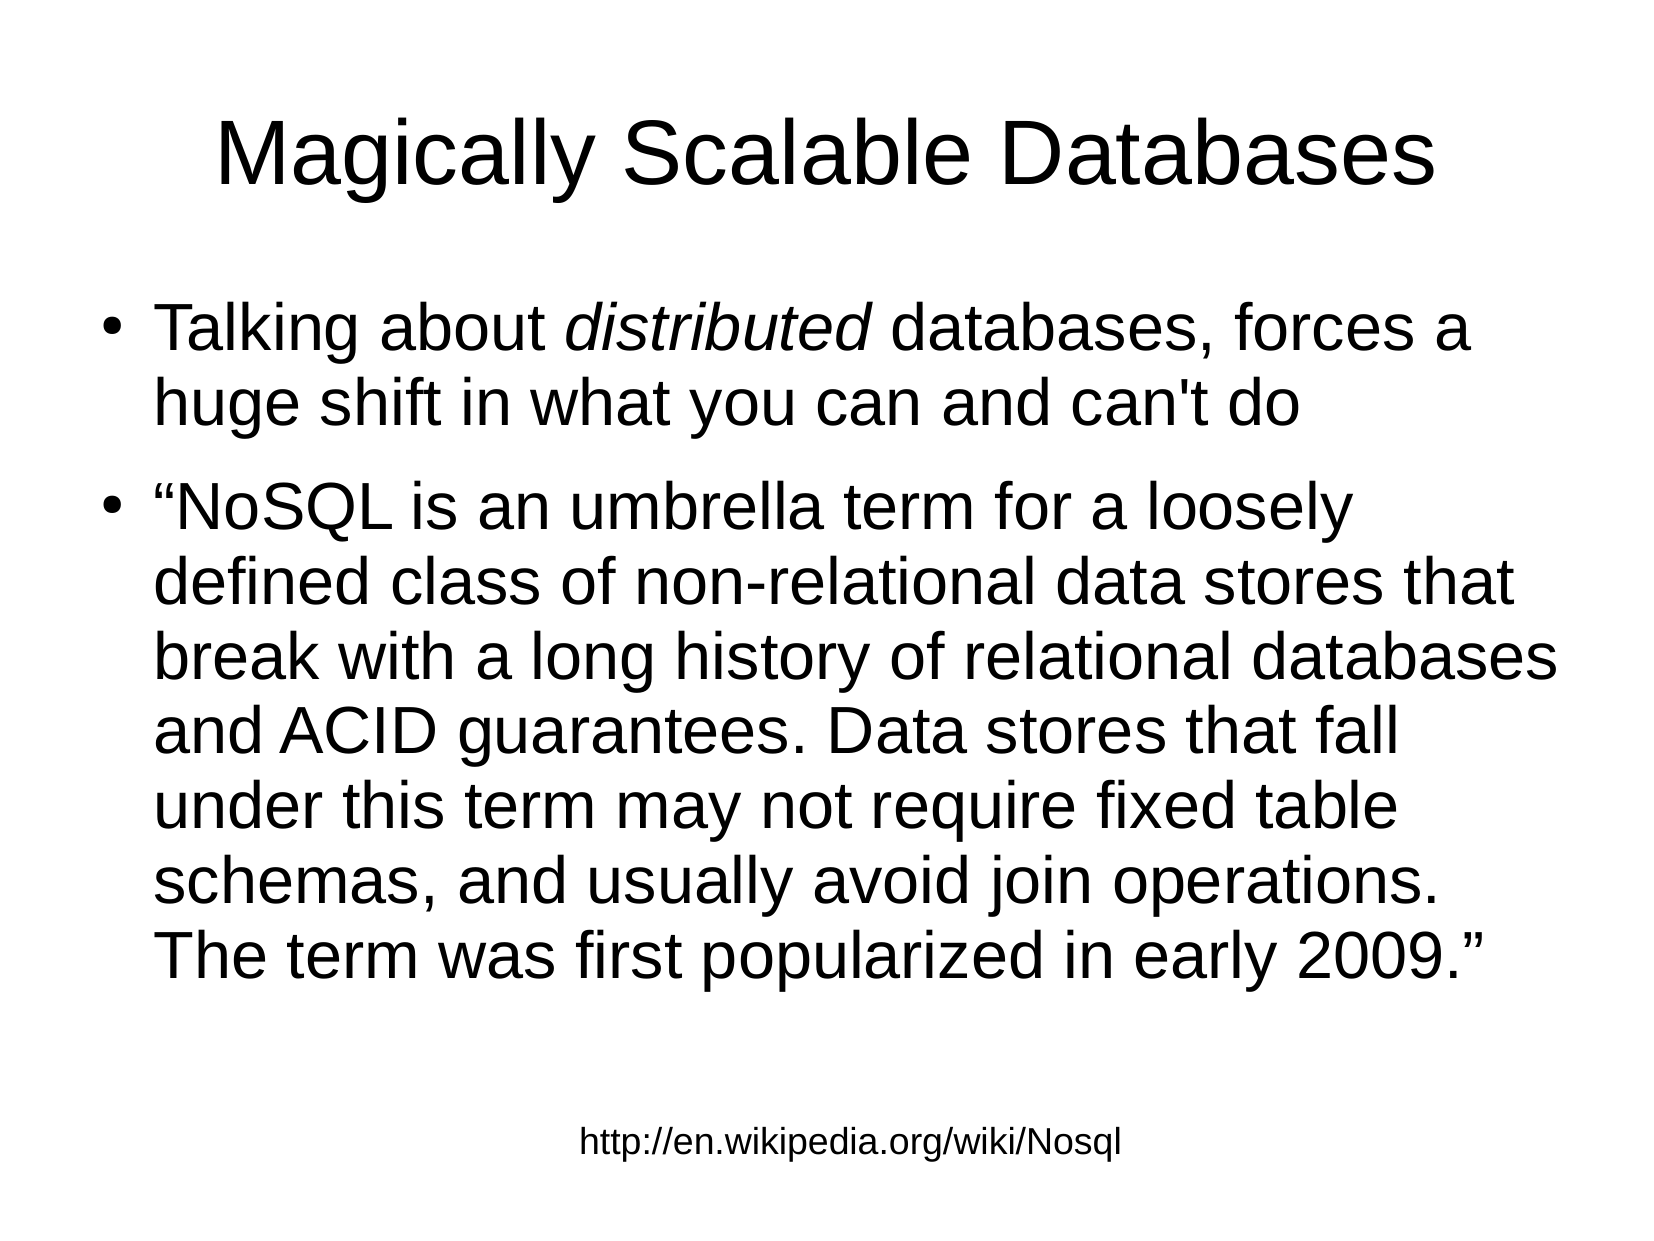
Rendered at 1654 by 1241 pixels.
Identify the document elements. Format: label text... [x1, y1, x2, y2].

title Magically Scalable Databases [82, 56, 1571, 250]
list Talking about distributed databases, forces a huge shift in what you can and can't do “NoSQL is an umbrella term for a loosely defined class of non-relational data stores that break with a long history of relational databases and ACID guarantees. Data stores that fall under this term may not require fixed table schemas, and usually avoid join operations. The term was first popularized in early 2009.” [82, 290, 1571, 1109]
text_box http://en.wikipedia.org/wiki/Nosql [564, 1113, 1137, 1175]
